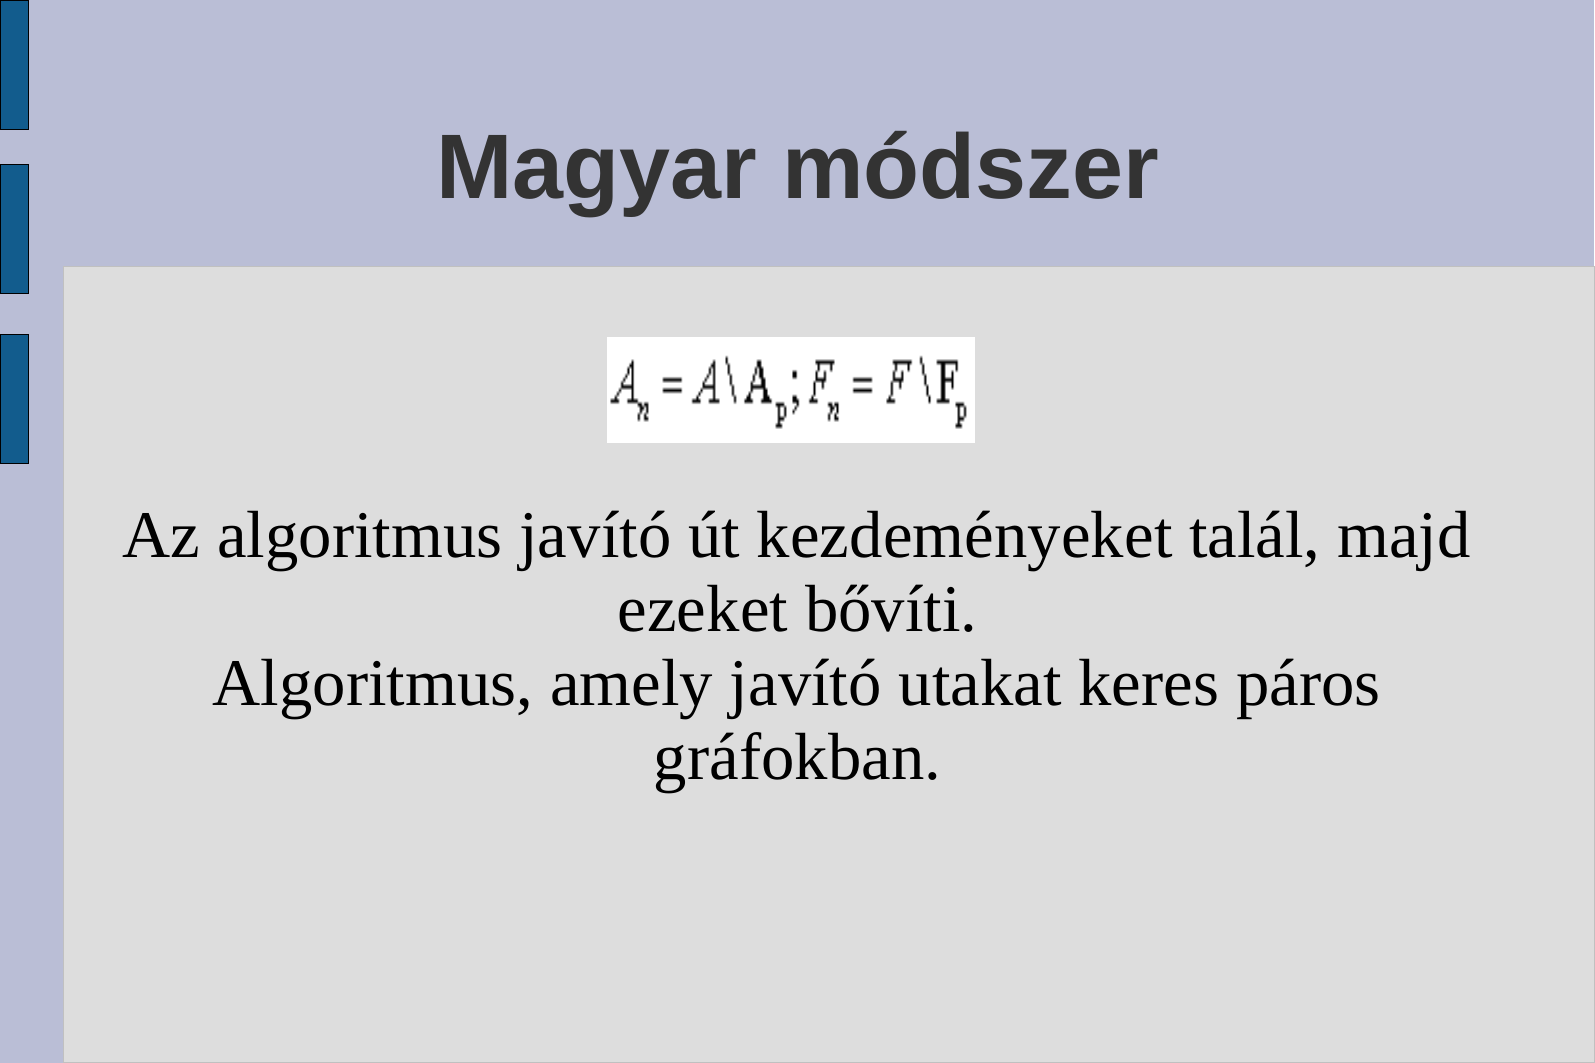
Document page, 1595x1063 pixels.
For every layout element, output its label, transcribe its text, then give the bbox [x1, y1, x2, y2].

title Magyar módszer [117, 85, 1479, 249]
subtitle Az algoritmus javító út kezdeményeket talál, majd ezeket bővíti. Algoritmus, amely javító utakat keres páros gráfokban. [117, 302, 1479, 990]
picture [607, 337, 975, 443]
